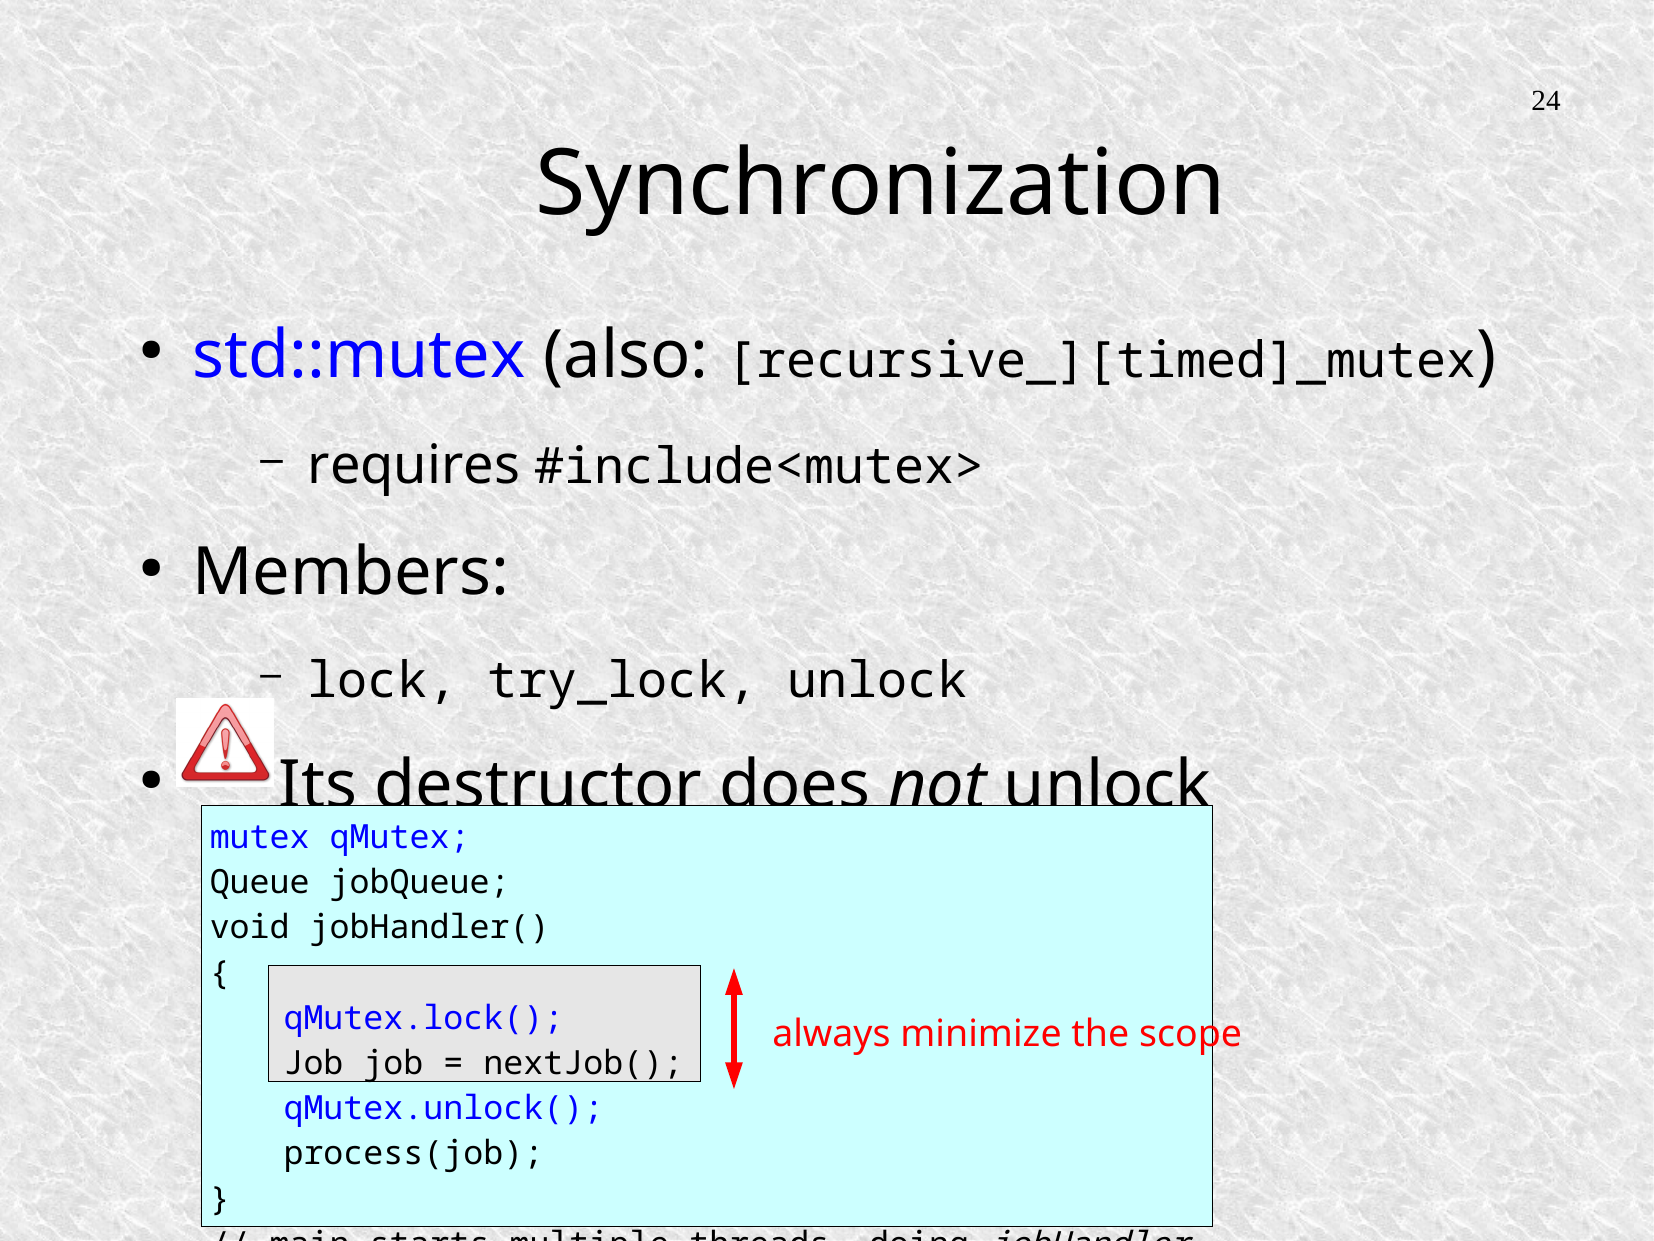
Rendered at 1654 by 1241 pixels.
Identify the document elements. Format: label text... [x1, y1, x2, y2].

picture [0, 0, 1654, 1241]
text_box always minimize the scope [769, 1003, 1283, 1055]
list std::mutex (also: [recursive_][timed]_mutex) requires #include<mutex> Members: lock, try_lock, unlock Its destructor does not unlock [121, 305, 1600, 1025]
title Synchronization [123, 73, 1536, 284]
text_box [201, 805, 1213, 1227]
text_box mutex qMutex; Queue jobQueue; void jobHandler() { qMutex.lock(); Job job = nextJob(); qMutex.unlock(); process(job); } // main starts multiple threads, doing jobHandler [209, 812, 1190, 1201]
